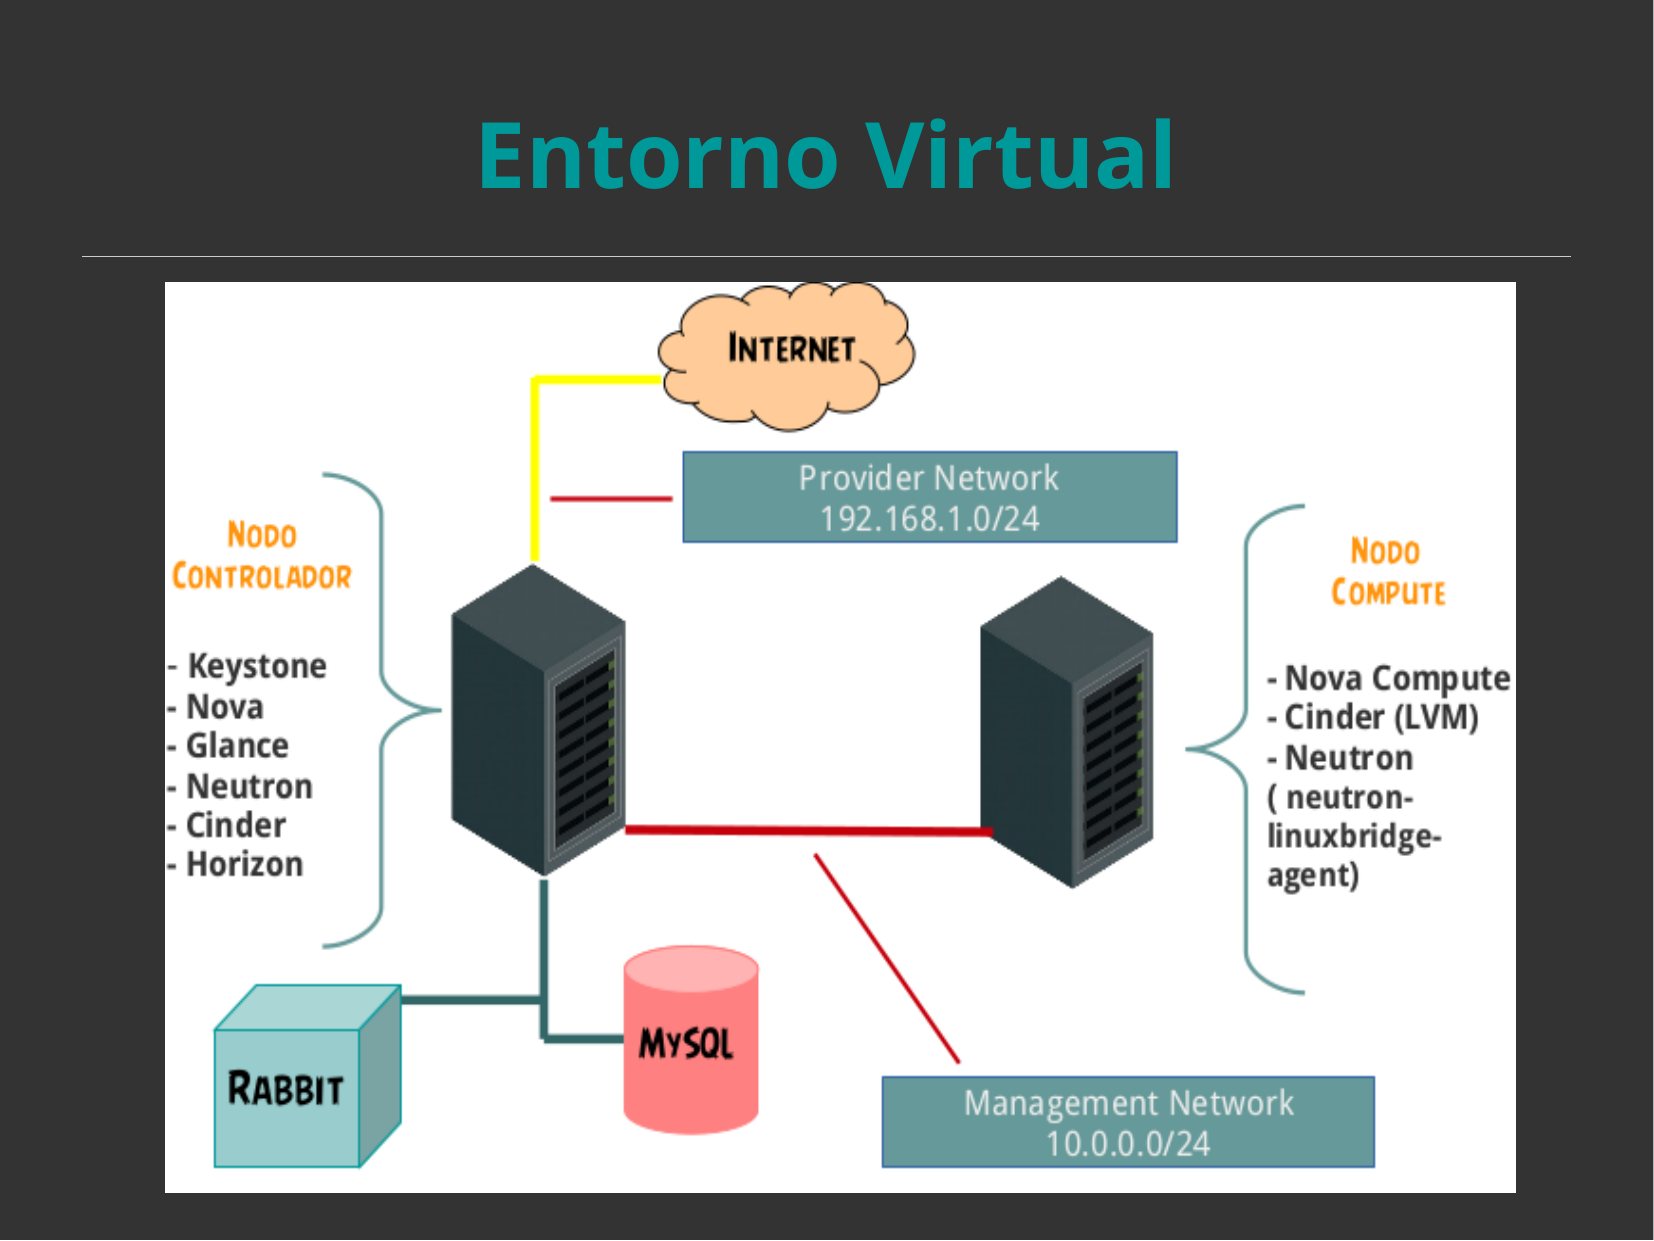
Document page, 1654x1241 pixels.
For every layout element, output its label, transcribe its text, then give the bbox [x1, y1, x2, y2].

picture [165, 282, 1516, 1193]
title Entorno Virtual [82, 49, 1571, 257]
